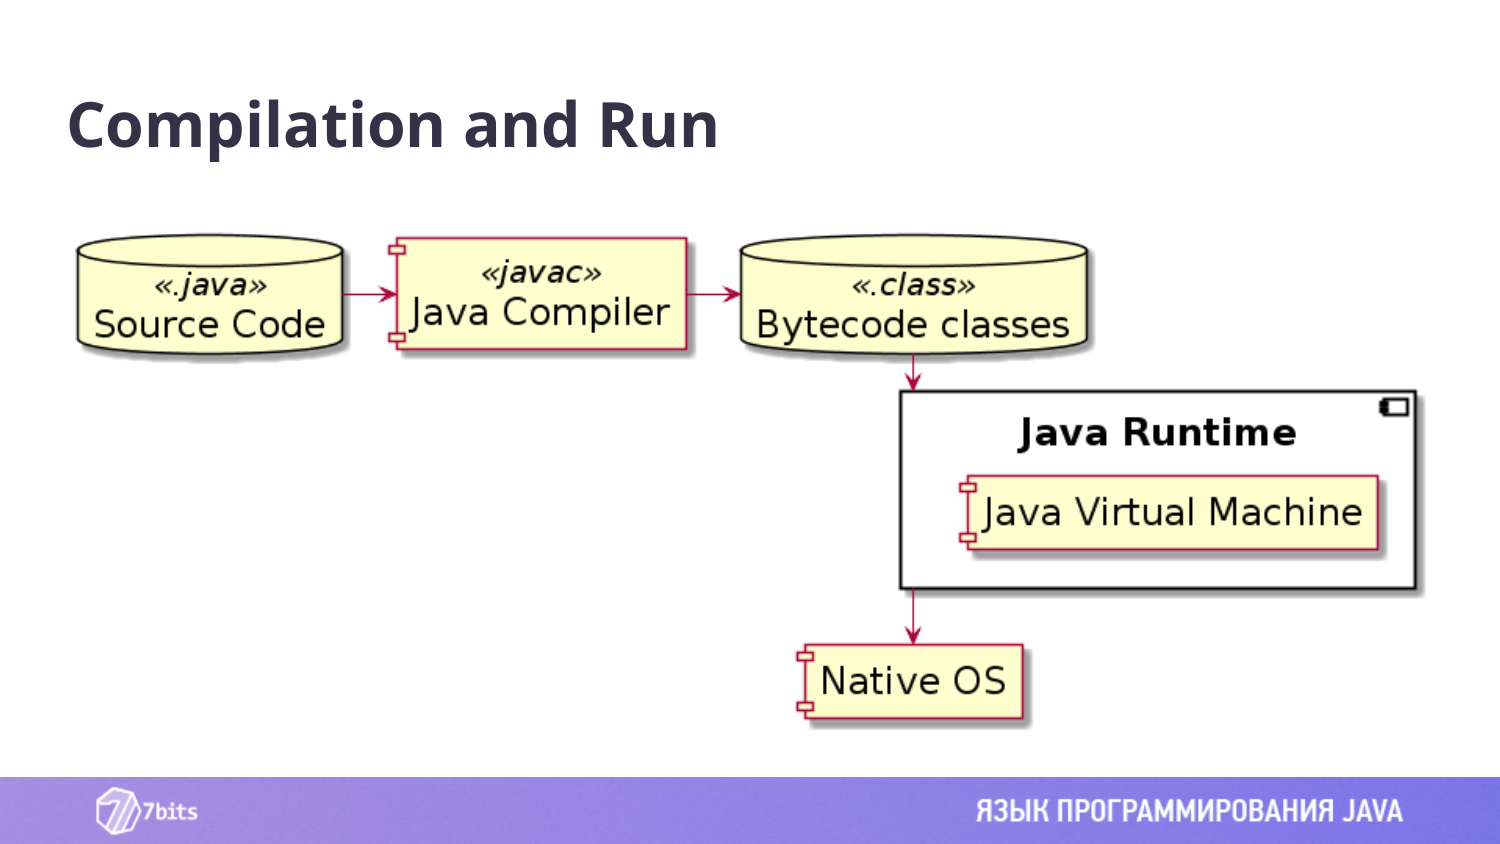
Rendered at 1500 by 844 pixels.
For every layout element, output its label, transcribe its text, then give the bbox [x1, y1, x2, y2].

title Compilation and Run [51, 69, 1449, 164]
picture [0, 777, 1500, 844]
picture [68, 222, 1432, 735]
